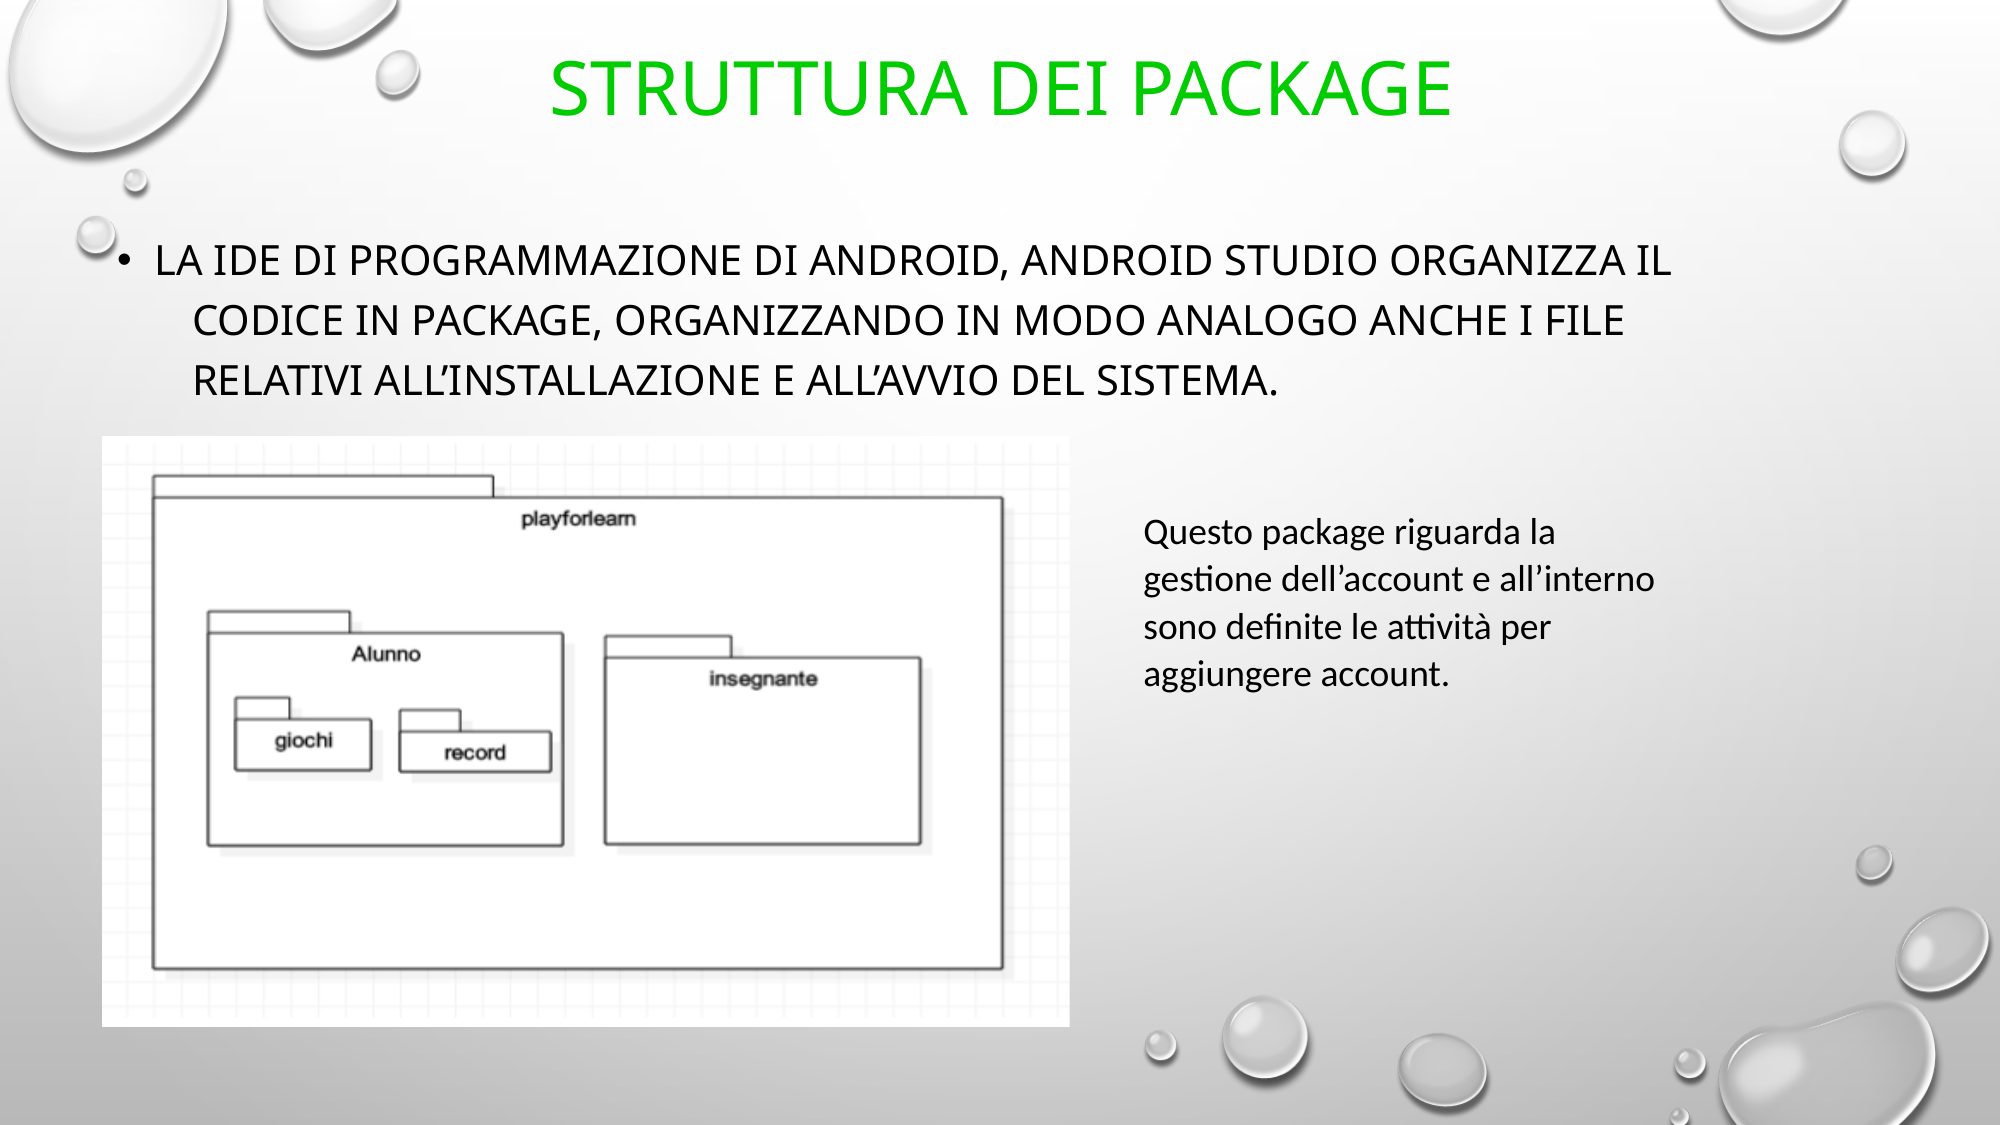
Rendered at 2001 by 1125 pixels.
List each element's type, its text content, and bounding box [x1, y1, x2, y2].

list La IDE di programmazione di Android, Android Studio organizza il codice in package, organizzando in modo analogo anche i file relativi all’installazione e all’avvio del sistema. [102, 216, 1803, 779]
title Struttura dei package [152, 0, 1853, 183]
picture [102, 436, 1070, 1027]
text_box Questo package riguarda la gestione dell’account e all’interno sono definite le attività per aggiungere account. [1128, 497, 1696, 701]
